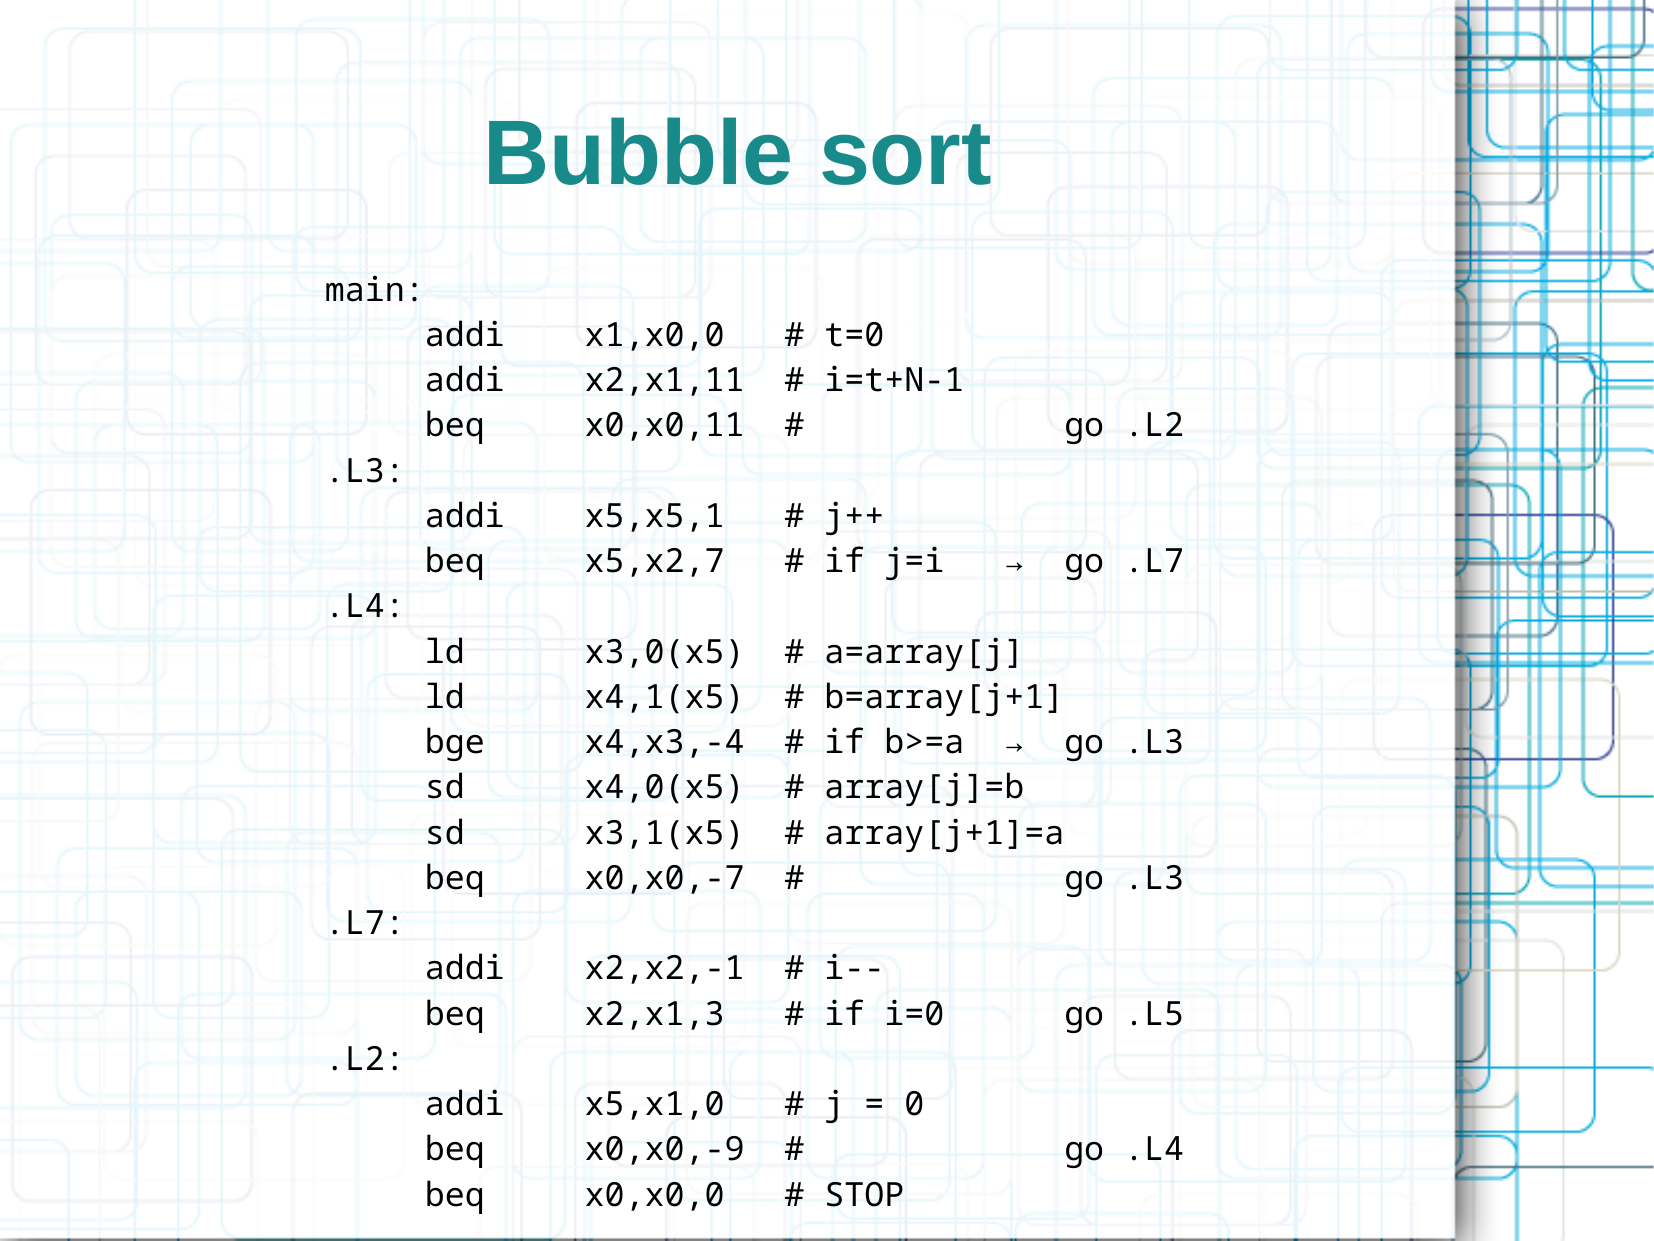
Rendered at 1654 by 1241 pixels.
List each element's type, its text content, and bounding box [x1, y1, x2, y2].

picture [0, 0, 1654, 1241]
title Bubble sort [59, 49, 1418, 257]
list main: addi x1,x0,0 # t=0 addi x2,x1,11 # i=t+N-1 beq x0,x0,11 # go .L2 .L3: addi x5,x5,1 # j++ beq x5,x2,7 # if j=i → go .L7 .L4: ld x3,0(x5) # a=array[j] ld x4,1(x5) # b=array[j+1] bge x4,x3,-4 # if b>=a → go .L3 sd x4,0(x5) # array[j]=b sd x3,1(x5) # array[j+1]=a beq x0,x0,-7 # go .L3 .L7: addi x2,x2,-1 # i-- beq x2,x1,3 # if i=0 go .L5 .L2: addi x5,x1,0 # j = 0 beq x0,x0,-9 # go .L4 beq x0,x0,0 # STOP [324, 265, 1300, 1152]
